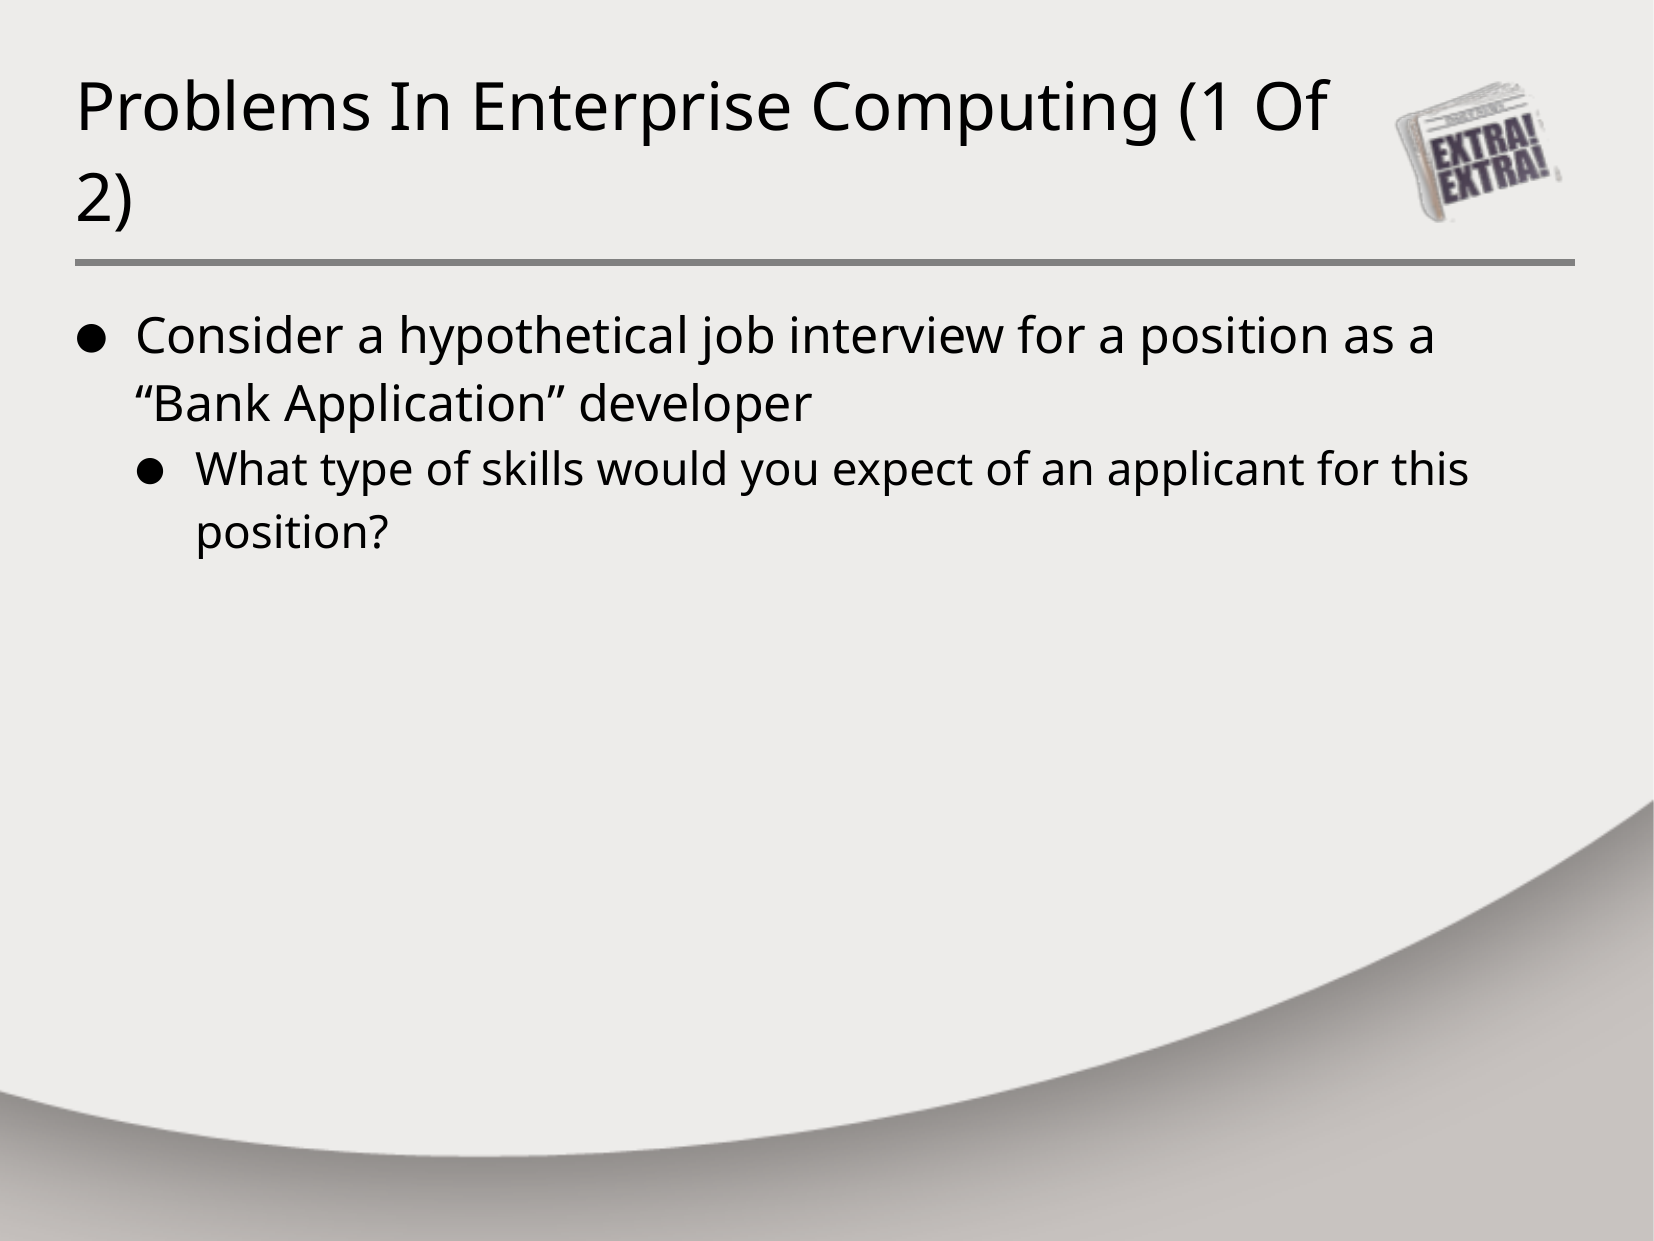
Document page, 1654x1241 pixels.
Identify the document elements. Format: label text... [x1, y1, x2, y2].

picture [0, 0, 1654, 1241]
list Consider a hypothetical job interview for a position as a “Bank Application” developer What type of skills would you expect of an applicant for this position? [75, 300, 1576, 1163]
title Problems In Enterprise Computing (1 Of 2) [75, 75, 1388, 226]
